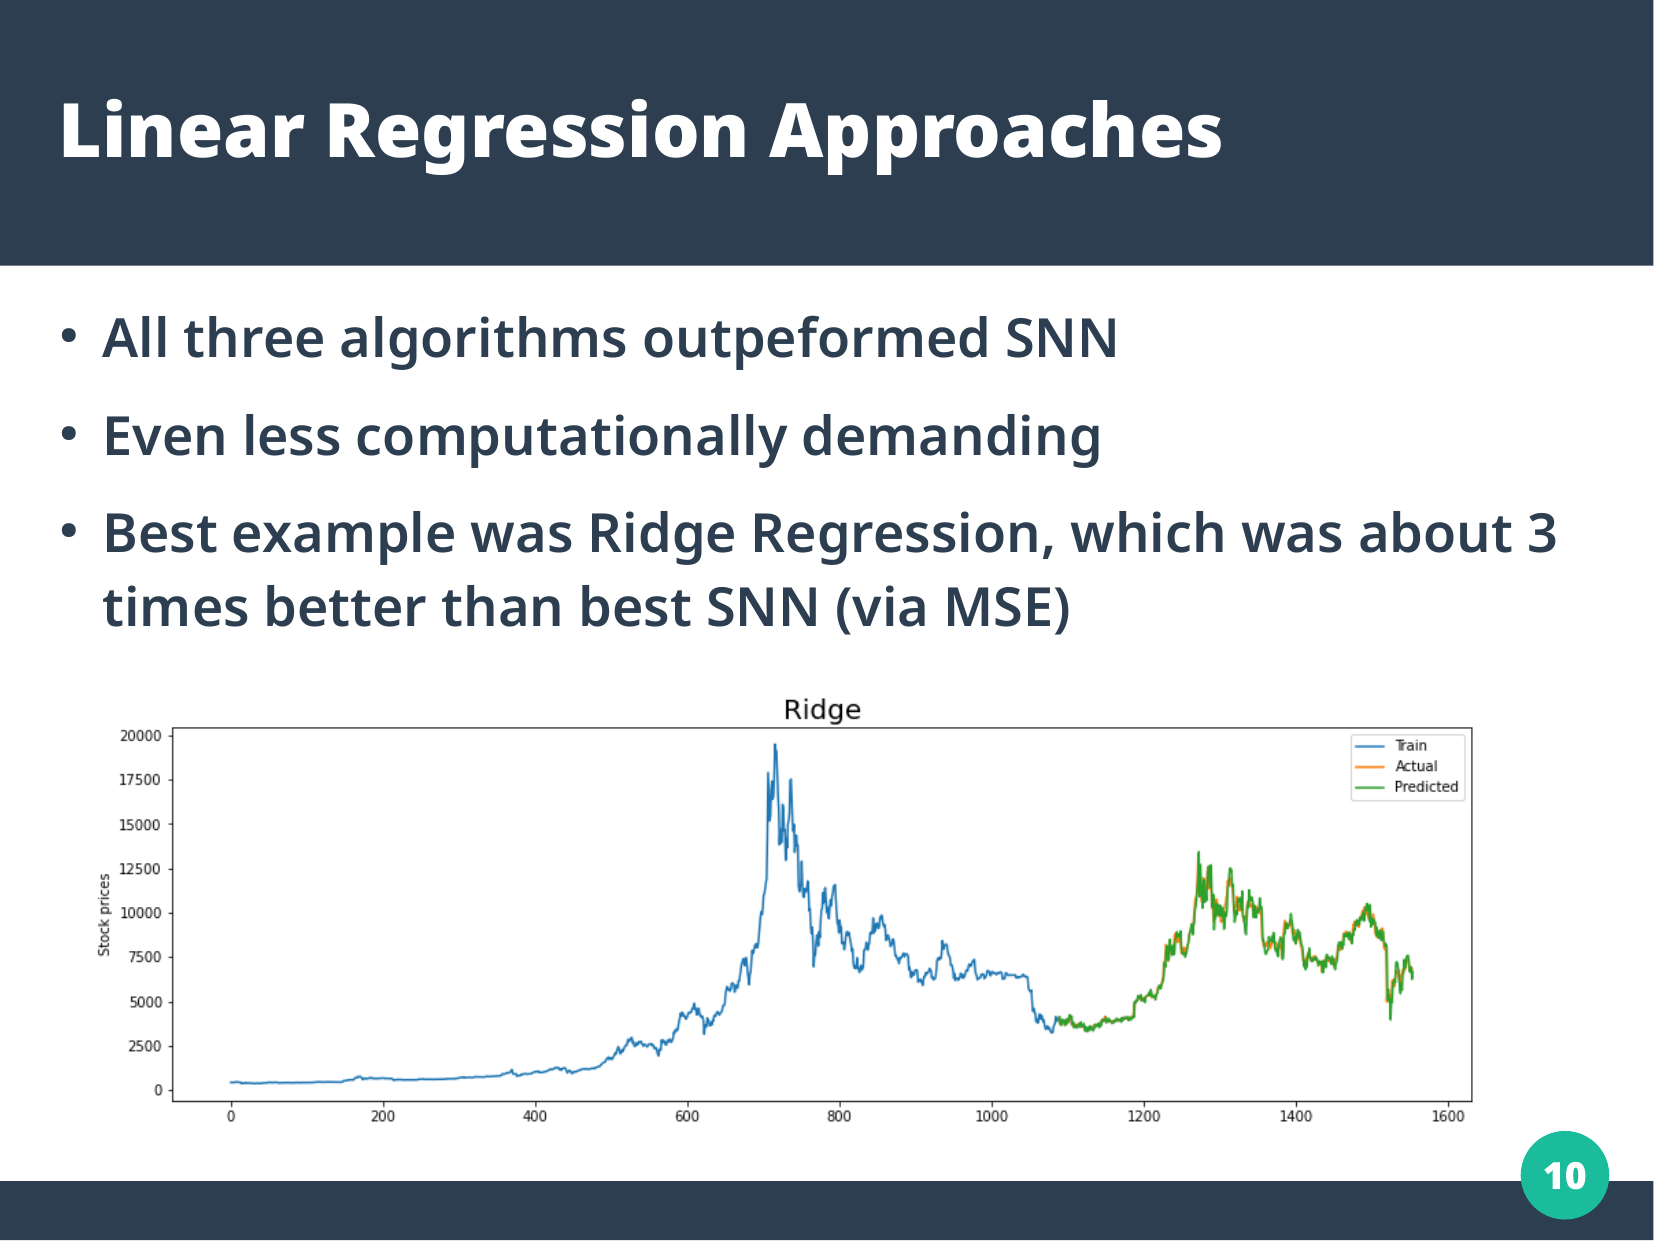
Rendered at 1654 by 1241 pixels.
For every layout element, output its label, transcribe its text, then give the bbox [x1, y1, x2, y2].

title Linear Regression Approaches [59, 49, 1595, 207]
list All three algorithms outpeformed SNN Even less computationally demanding Best example was Ridge Regression, which was about 3 times better than best SNN (via MSE) [45, 300, 1606, 646]
picture [90, 689, 1481, 1134]
